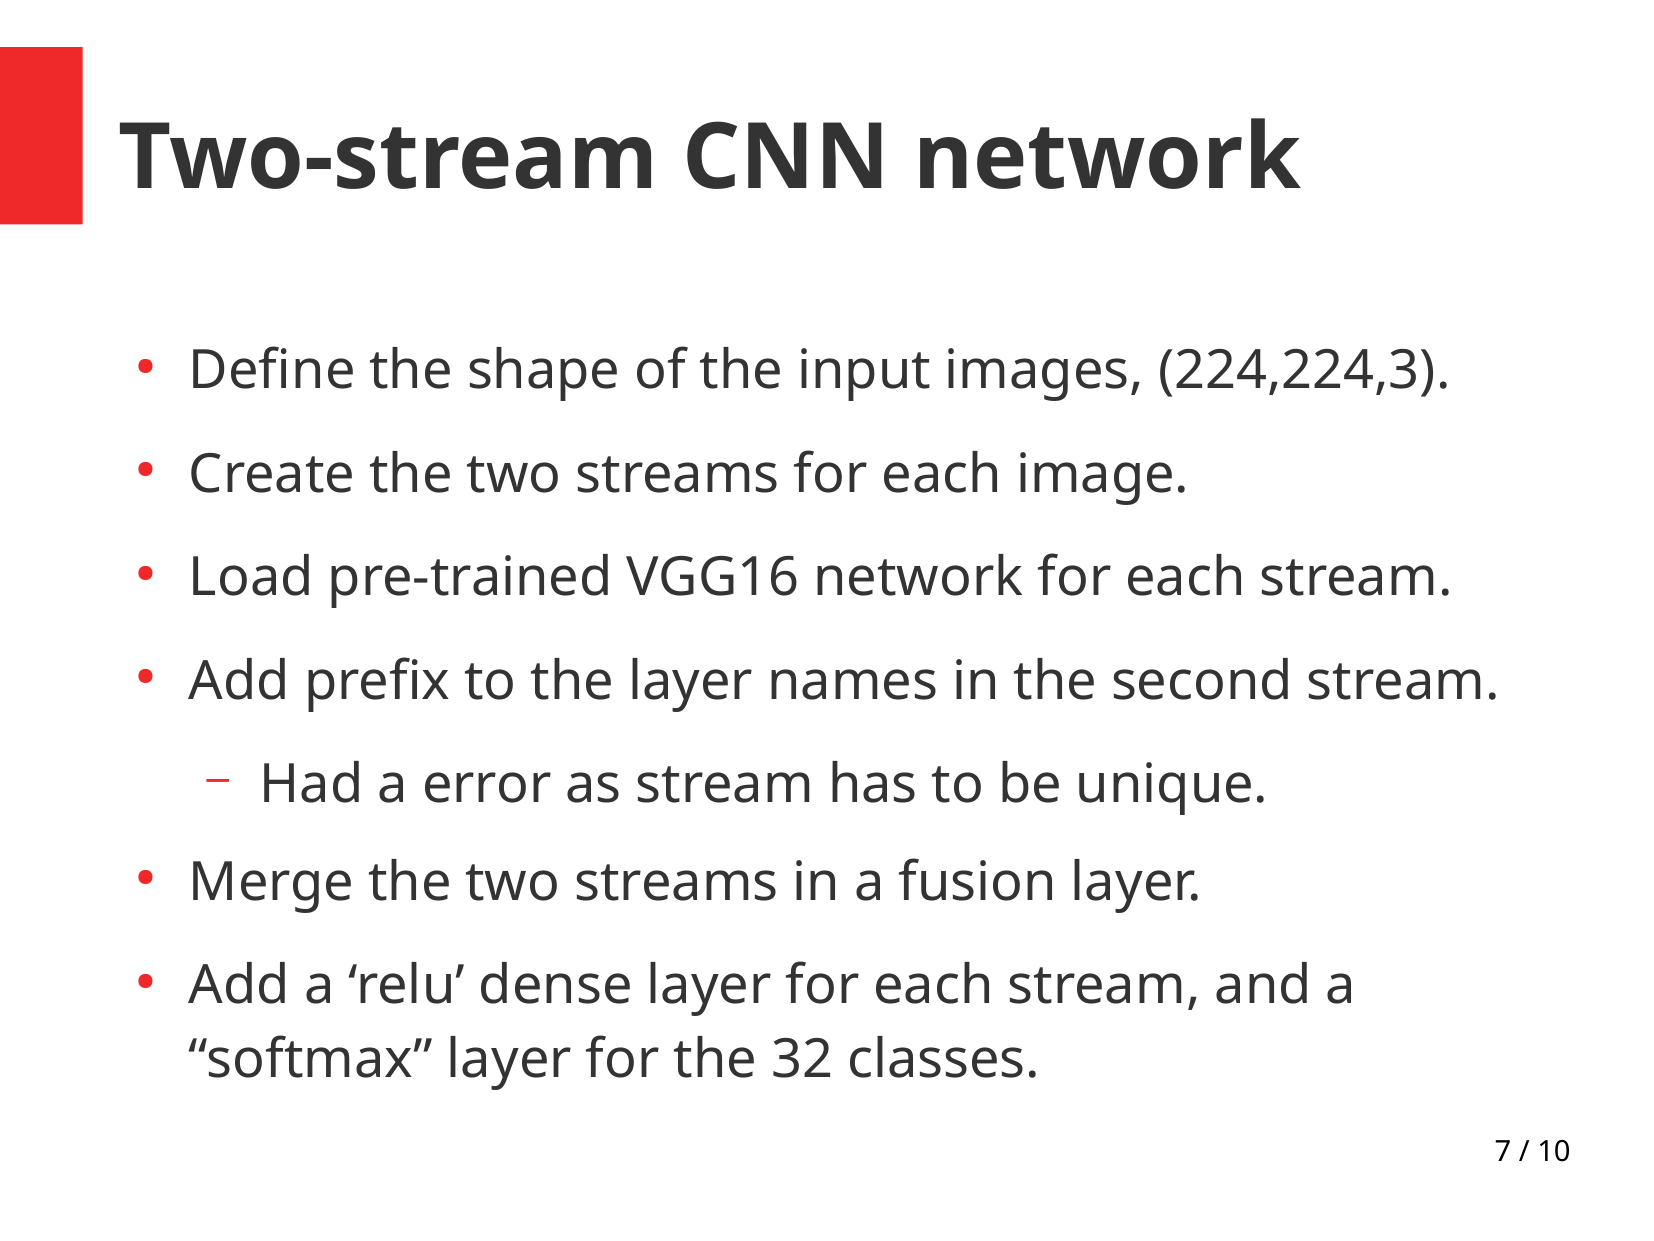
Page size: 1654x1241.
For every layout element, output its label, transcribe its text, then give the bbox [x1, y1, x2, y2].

list Define the shape of the input images, (224,224,3). Create the two streams for each image. Load pre-trained VGG16 network for each stream. Add prefix to the layer names in the second stream. Had a error as stream has to be unique. Merge the two streams in a fusion layer. Add a ‘relu’ dense layer for each stream, and a “softmax” layer for the 32 classes. [118, 330, 1536, 1051]
title Two-stream CNN network [118, 49, 1571, 257]
